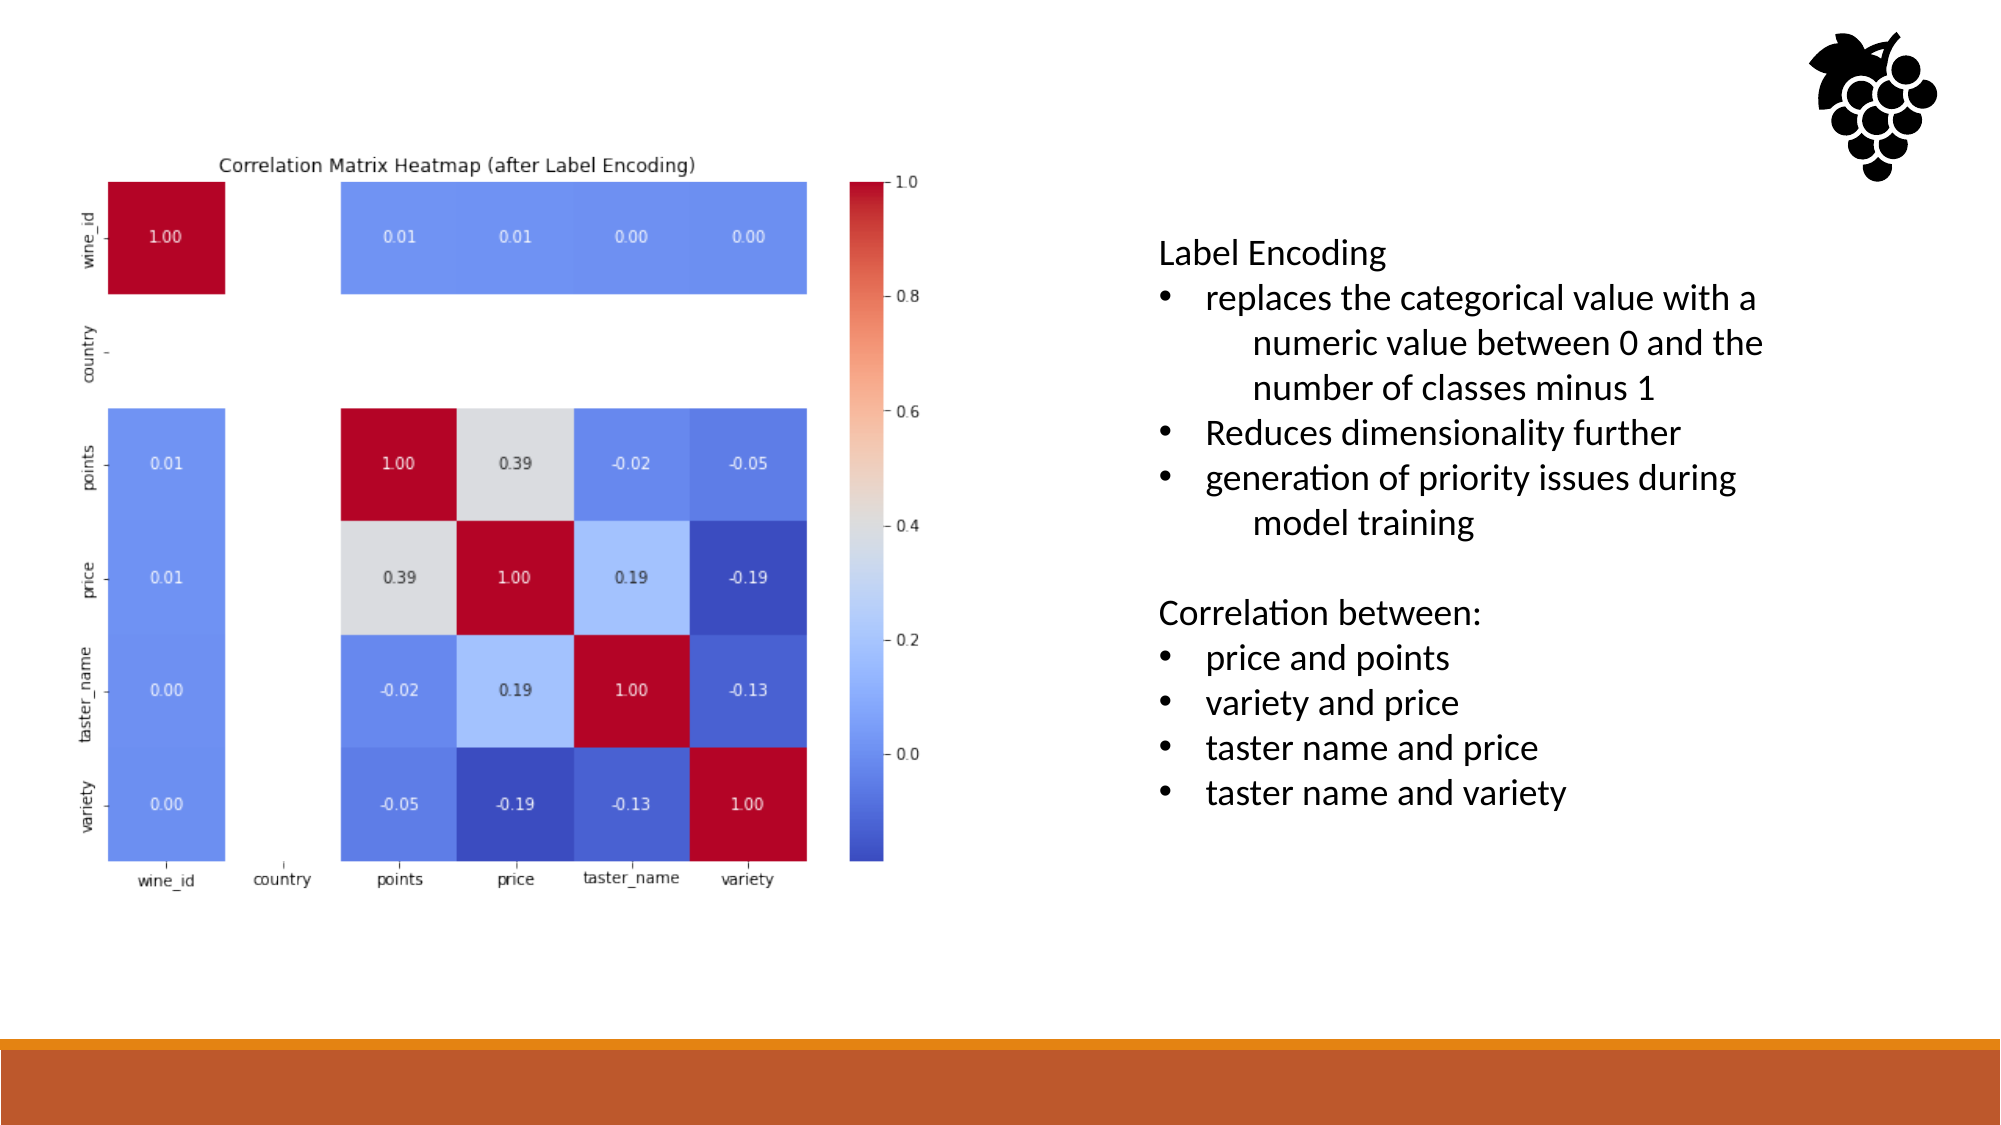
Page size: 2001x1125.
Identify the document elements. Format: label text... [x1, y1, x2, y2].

picture [69, 146, 931, 901]
picture [1791, 22, 1958, 189]
text_box Label Encoding replaces the categorical value with a numeric value between 0 and the number of classes minus 1 Reduces dimensionality further generation of priority issues during model training Correlation between: price and points variety and price taster name and price taster name and variety [1143, 220, 1816, 827]
